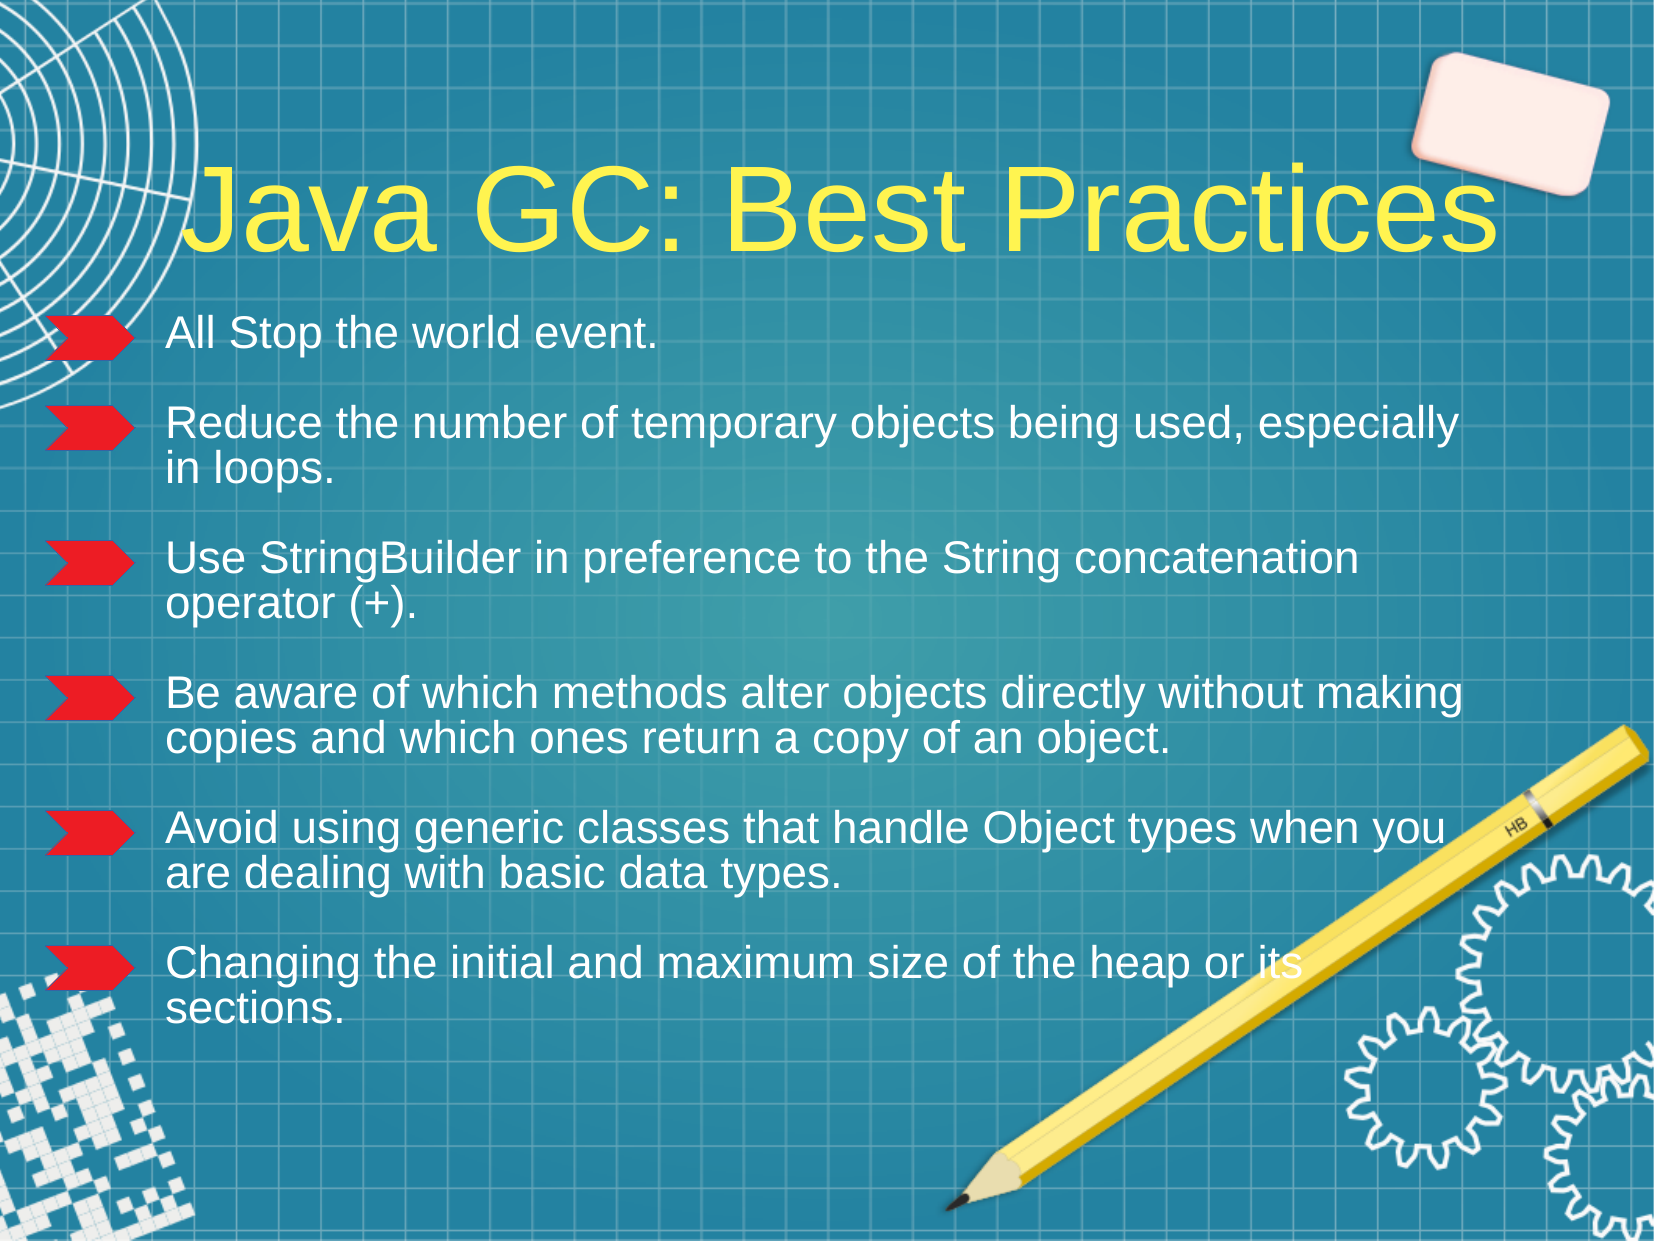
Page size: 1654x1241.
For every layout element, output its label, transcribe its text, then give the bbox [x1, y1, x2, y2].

text_box [45, 675, 136, 721]
text_box [45, 945, 136, 991]
text_box [45, 810, 136, 856]
text_box [45, 540, 136, 586]
picture [0, 0, 1654, 1241]
title Java GC: Best Practices [180, 75, 1561, 481]
text_box [45, 405, 136, 451]
title All Stop the world event. Reduce the number of temporary objects being used, especially in loops. Use StringBuilder in preference to the String concatenation operator (+). Be aware of which methods alter objects directly without making copies and which ones return a copy of an object. Avoid using generic classes that handle Object types when you are dealing with basic data types. Changing the initial and maximum size of the heap or its sections. [165, 223, 1486, 1034]
text_box [45, 315, 136, 361]
